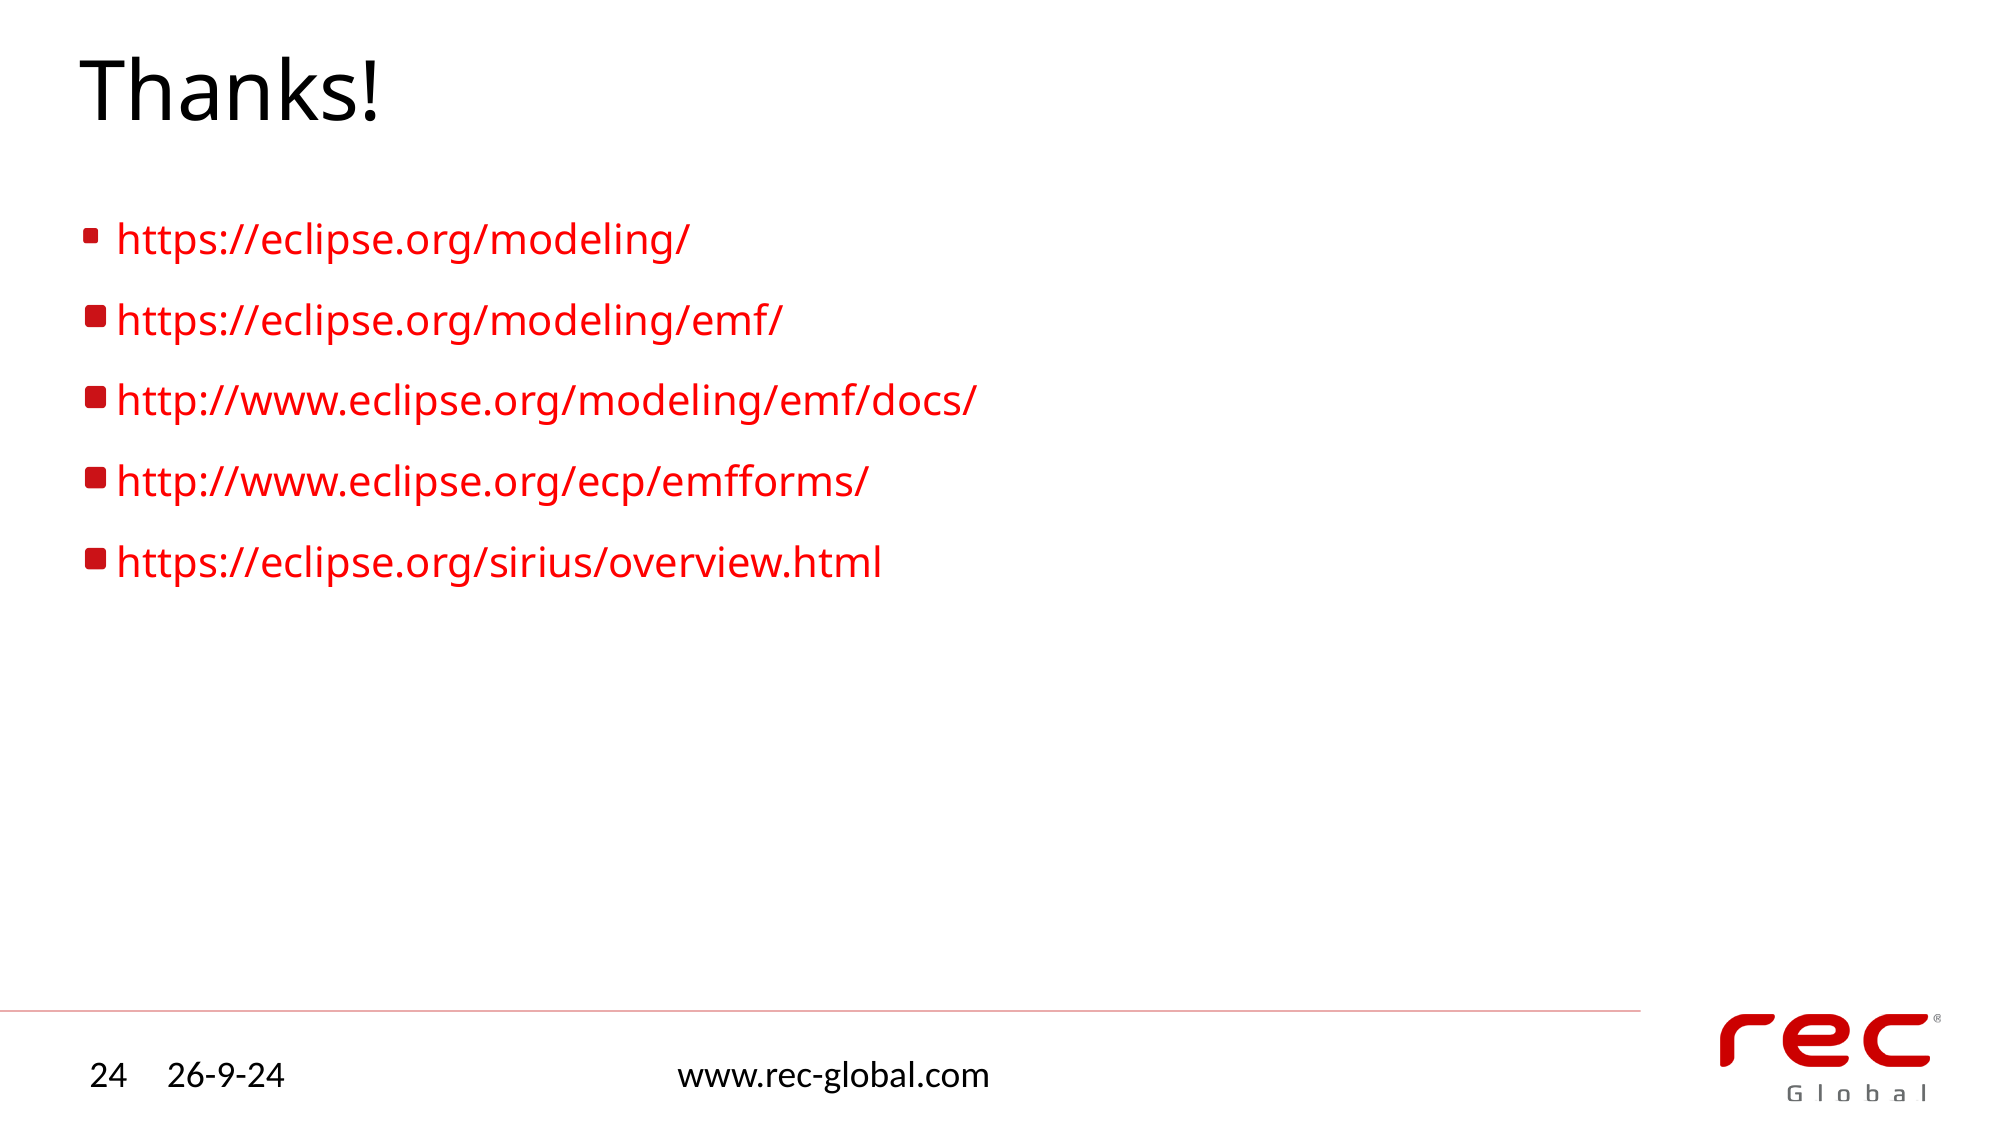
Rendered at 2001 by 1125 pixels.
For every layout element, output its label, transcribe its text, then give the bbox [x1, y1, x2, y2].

list https://eclipse.org/modeling/ https://eclipse.org/modeling/emf/ http://www.eclipse.org/modeling/emf/docs/ http://www.eclipse.org/ecp/emfforms/ https://eclipse.org/sirius/overview.html [64, 205, 1934, 1011]
slide_number <numer> [64, 1042, 152, 1103]
picture [1720, 1014, 1941, 1102]
footer www.rec-global.com [662, 1042, 1338, 1103]
title Thanks! [64, 0, 1934, 188]
slide_number 15-11-25 [152, 1042, 327, 1103]
